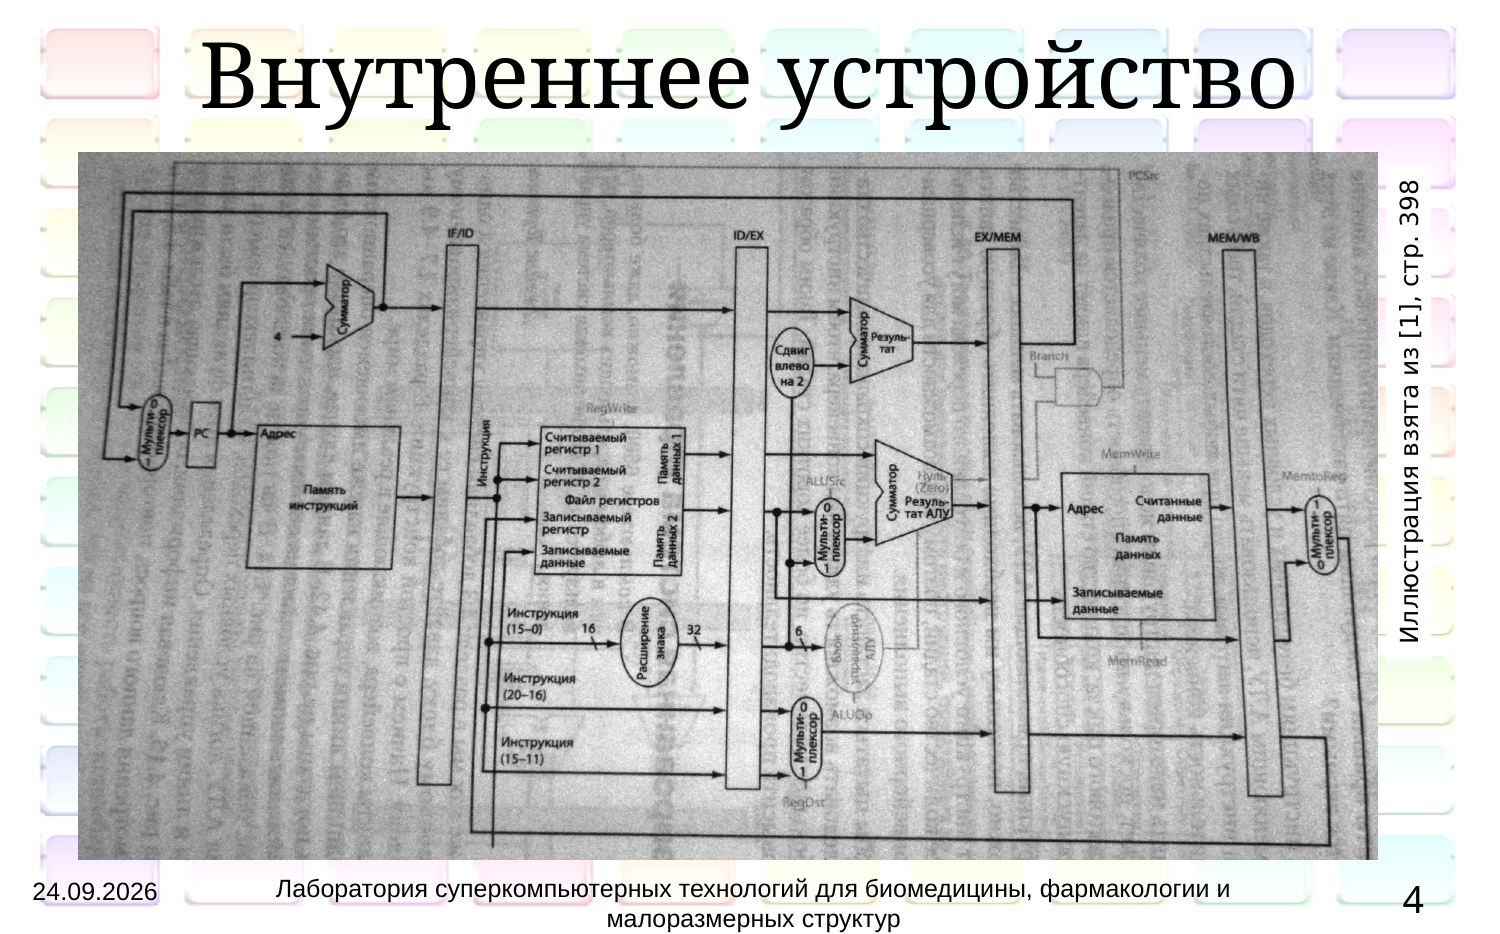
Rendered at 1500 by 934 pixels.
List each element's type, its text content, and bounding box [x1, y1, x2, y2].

title Внутреннее устройство [75, 9, 1426, 135]
text_box Иллюстрация взята из [1], стр. 398 [1386, 165, 1431, 660]
text_box <number> [1387, 868, 1473, 918]
picture [0, 0, 1500, 933]
text_box Лаборатория суперкомпьютерных технологий для биомедицины, фармакологии и малоразмерных структур [171, 864, 1338, 915]
text_box 18.11.2012 [17, 868, 184, 918]
